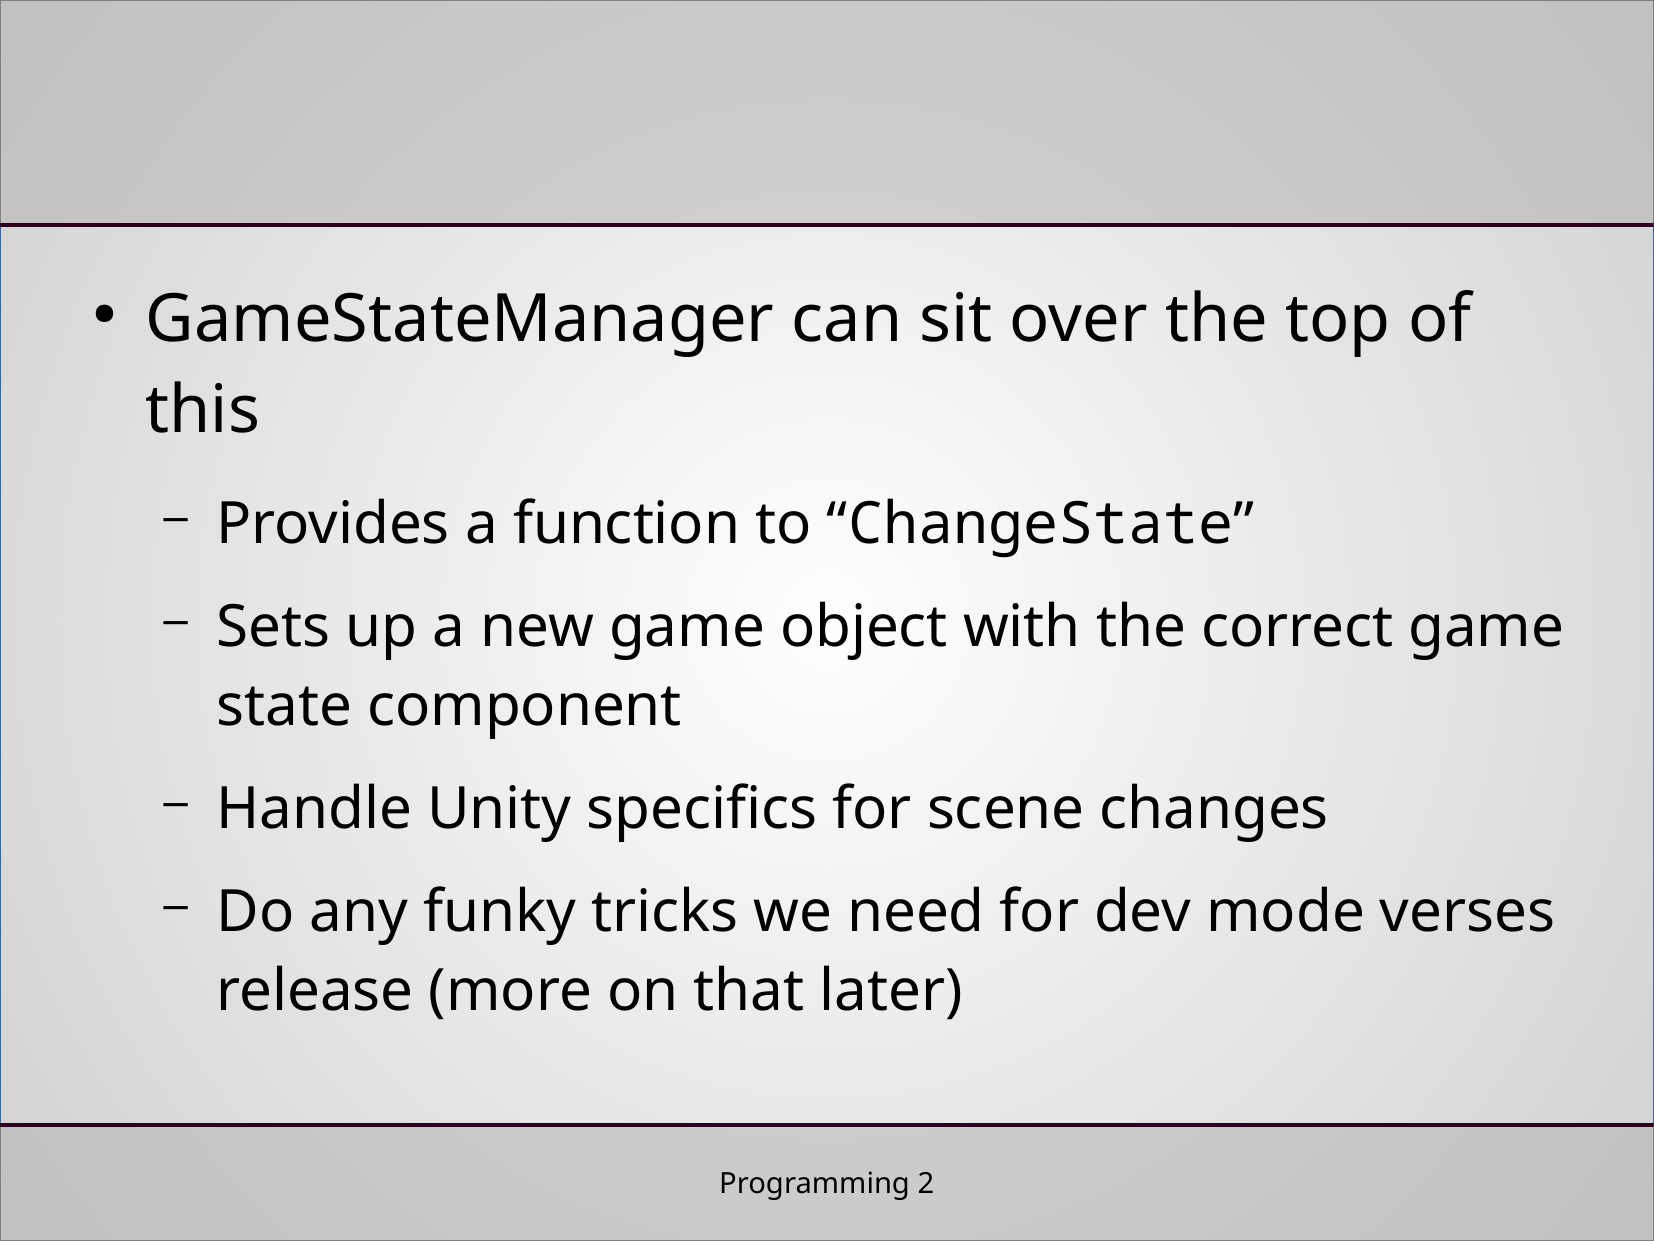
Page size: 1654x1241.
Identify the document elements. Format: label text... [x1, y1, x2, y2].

list GameStateManager can sit over the top of this Provides a function to “ChangeState” Sets up a new game object with the correct game state component Handle Unity specifics for scene changes Do any funky tricks we need for dev mode verses release (more on that later) [75, 270, 1571, 1075]
